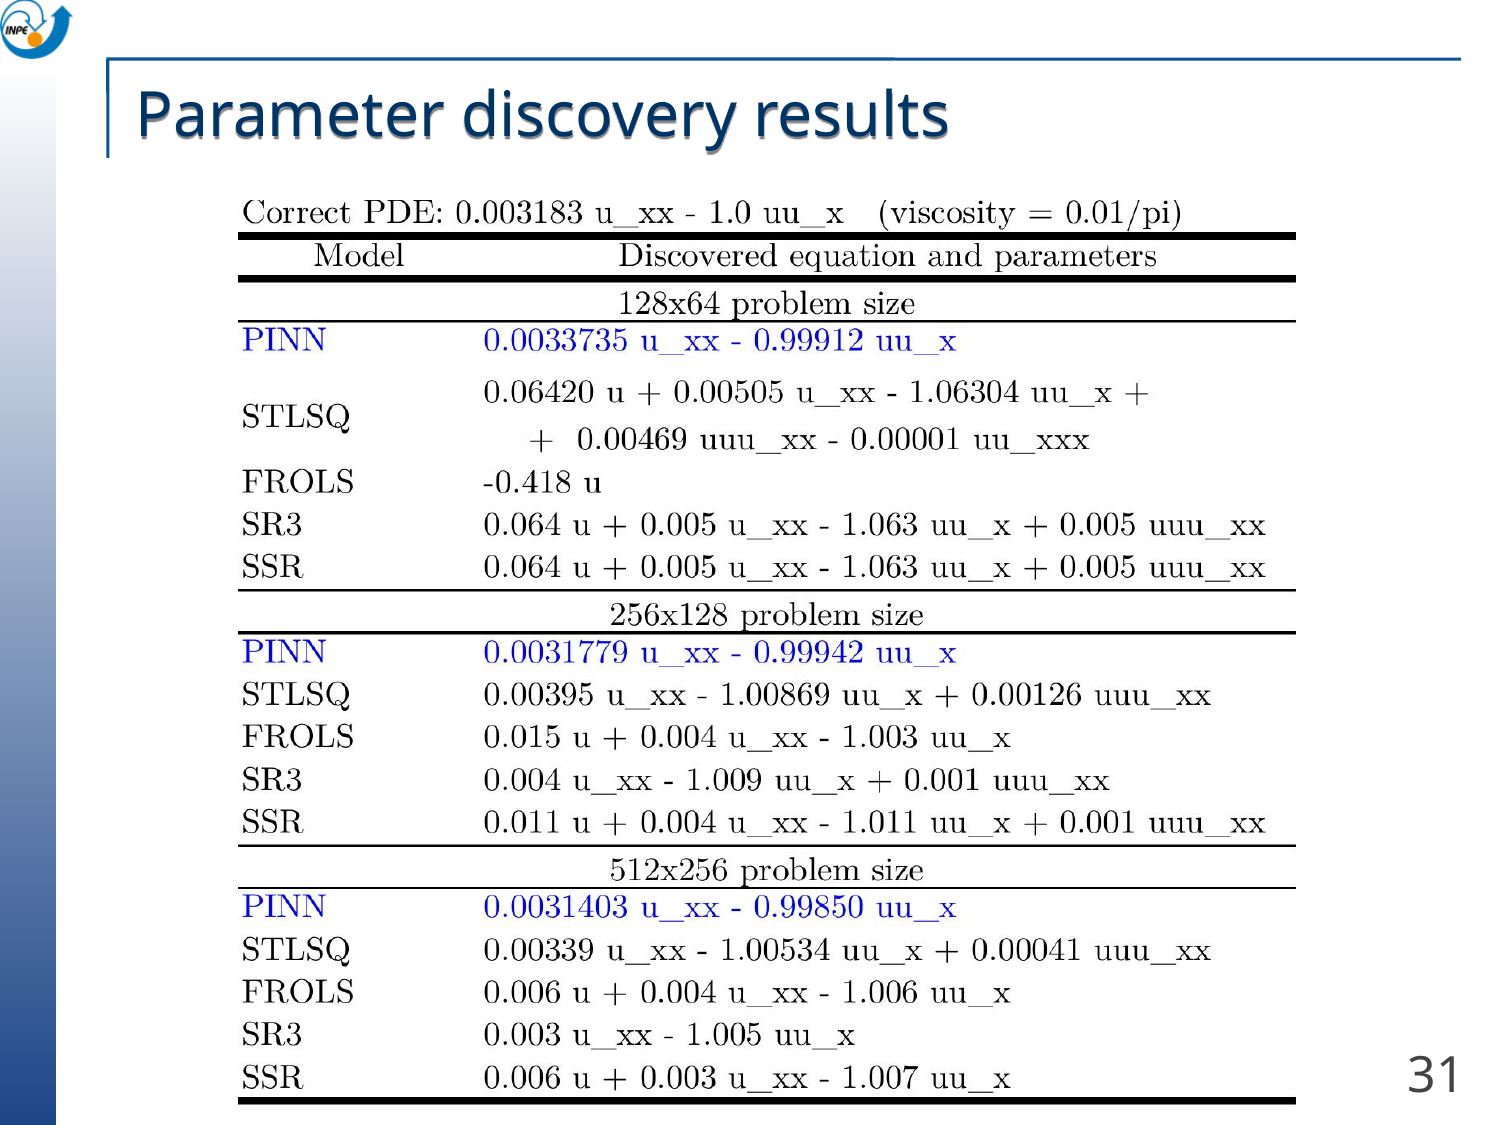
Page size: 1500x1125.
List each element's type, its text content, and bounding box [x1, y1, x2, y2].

picture [238, 200, 1297, 1105]
title Parameter discovery results [106, 59, 1465, 181]
slide_number 1 [1389, 1033, 1480, 1120]
picture [0, 0, 73, 59]
